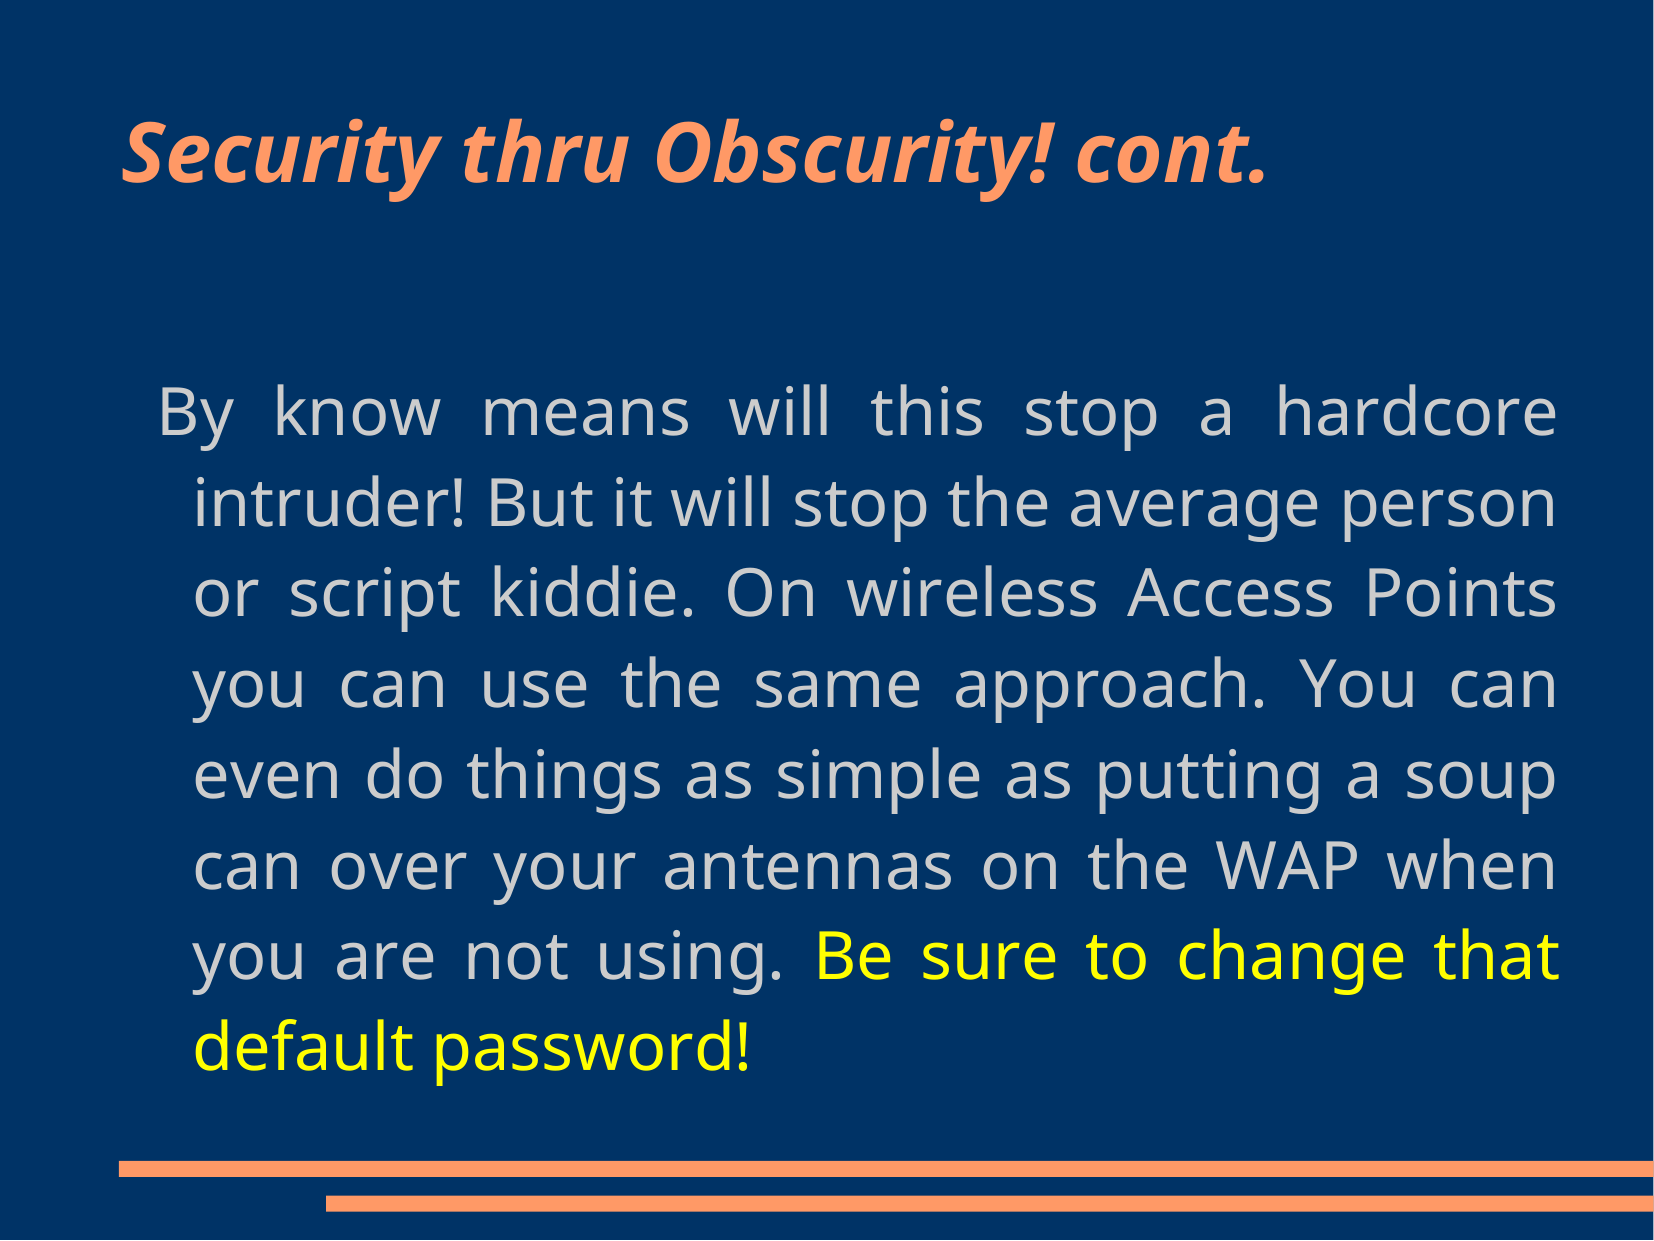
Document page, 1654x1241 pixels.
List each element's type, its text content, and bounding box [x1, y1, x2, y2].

title Security thru Obscurity! cont. [121, 46, 1534, 254]
subtitle By know means will this stop a hardcore intruder! But it will stop the average person or script kiddie. On wireless Access Points you can use the same approach. You can even do things as simple as putting a soup can over your antennas on the WAP when you are not using. Be sure to change that default password! [121, 322, 1561, 1133]
